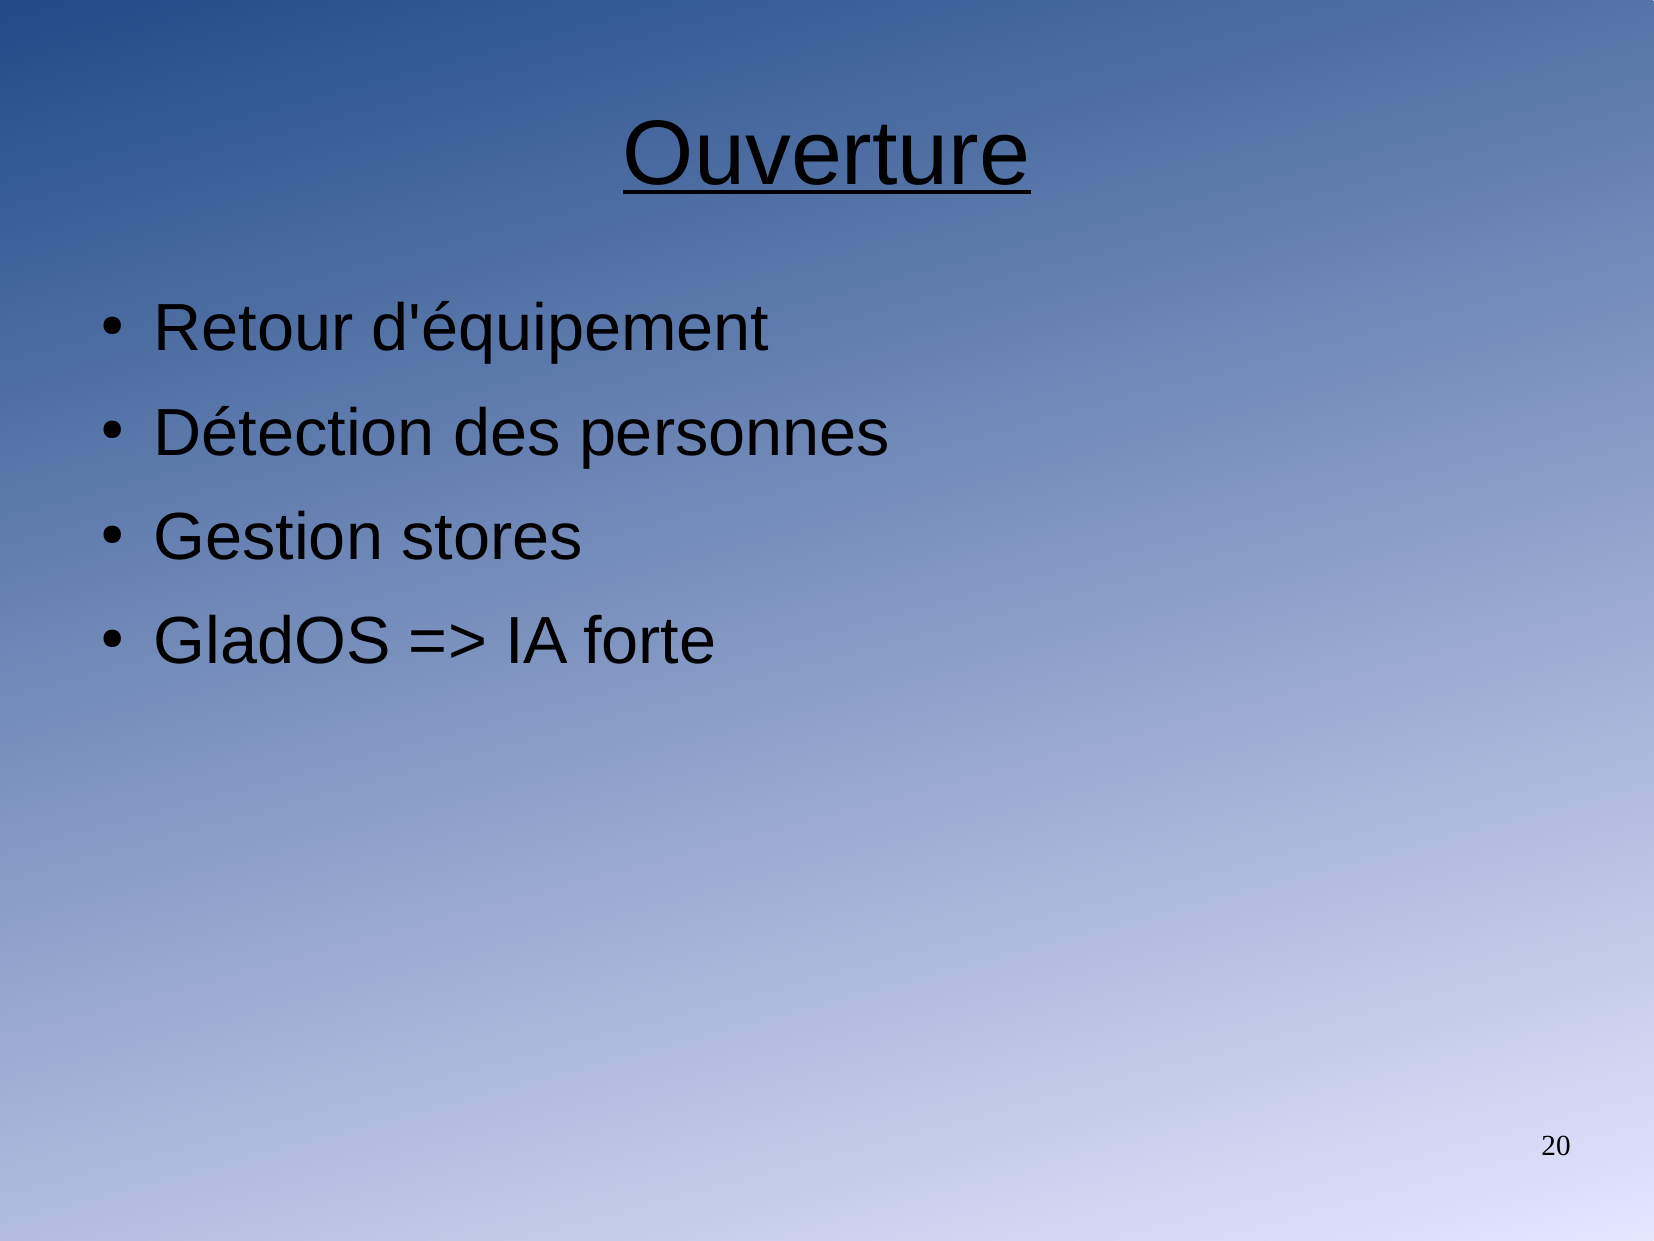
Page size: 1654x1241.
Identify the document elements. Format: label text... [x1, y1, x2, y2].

title Ouverture [82, 49, 1571, 257]
list Retour d'équipement Détection des personnes Gestion stores GladOS => IA forte [82, 290, 1571, 1010]
